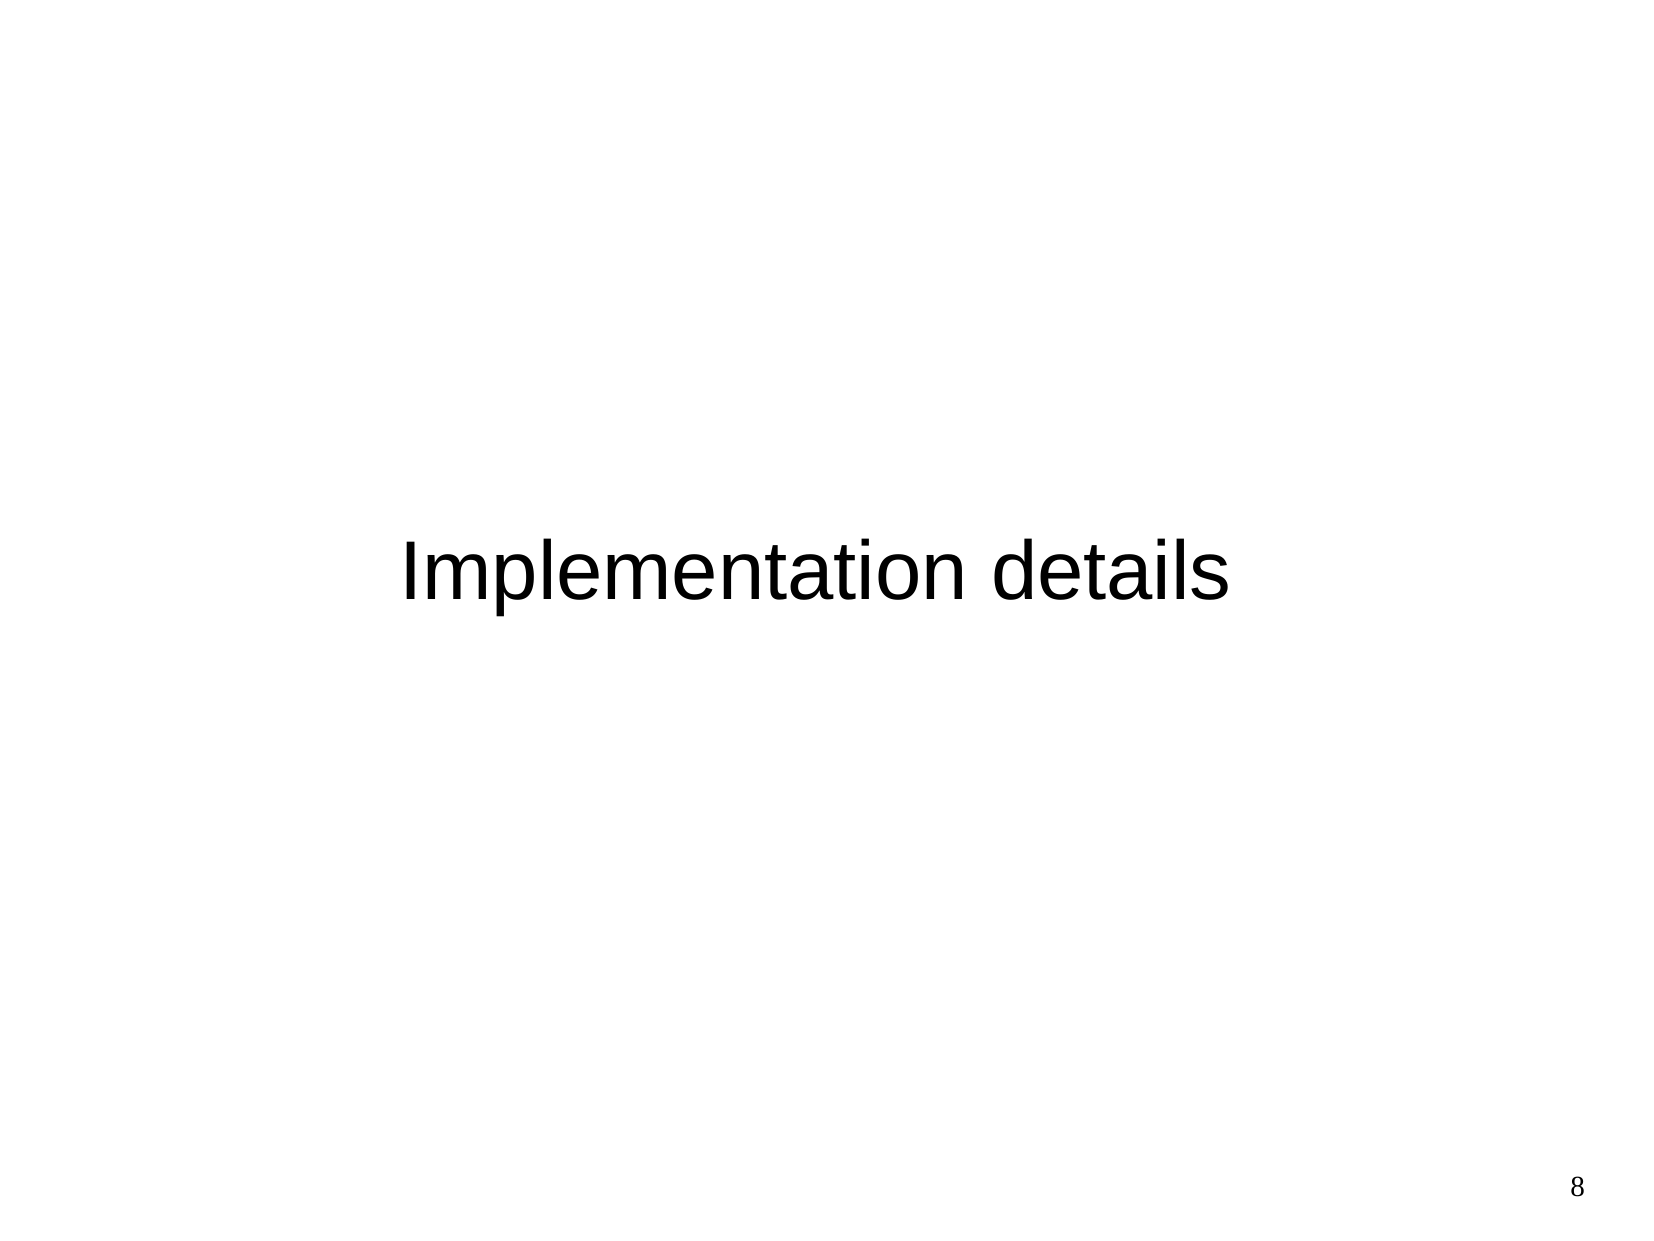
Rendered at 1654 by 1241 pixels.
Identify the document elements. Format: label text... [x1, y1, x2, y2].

subtitle Implementation details [71, 466, 1561, 676]
